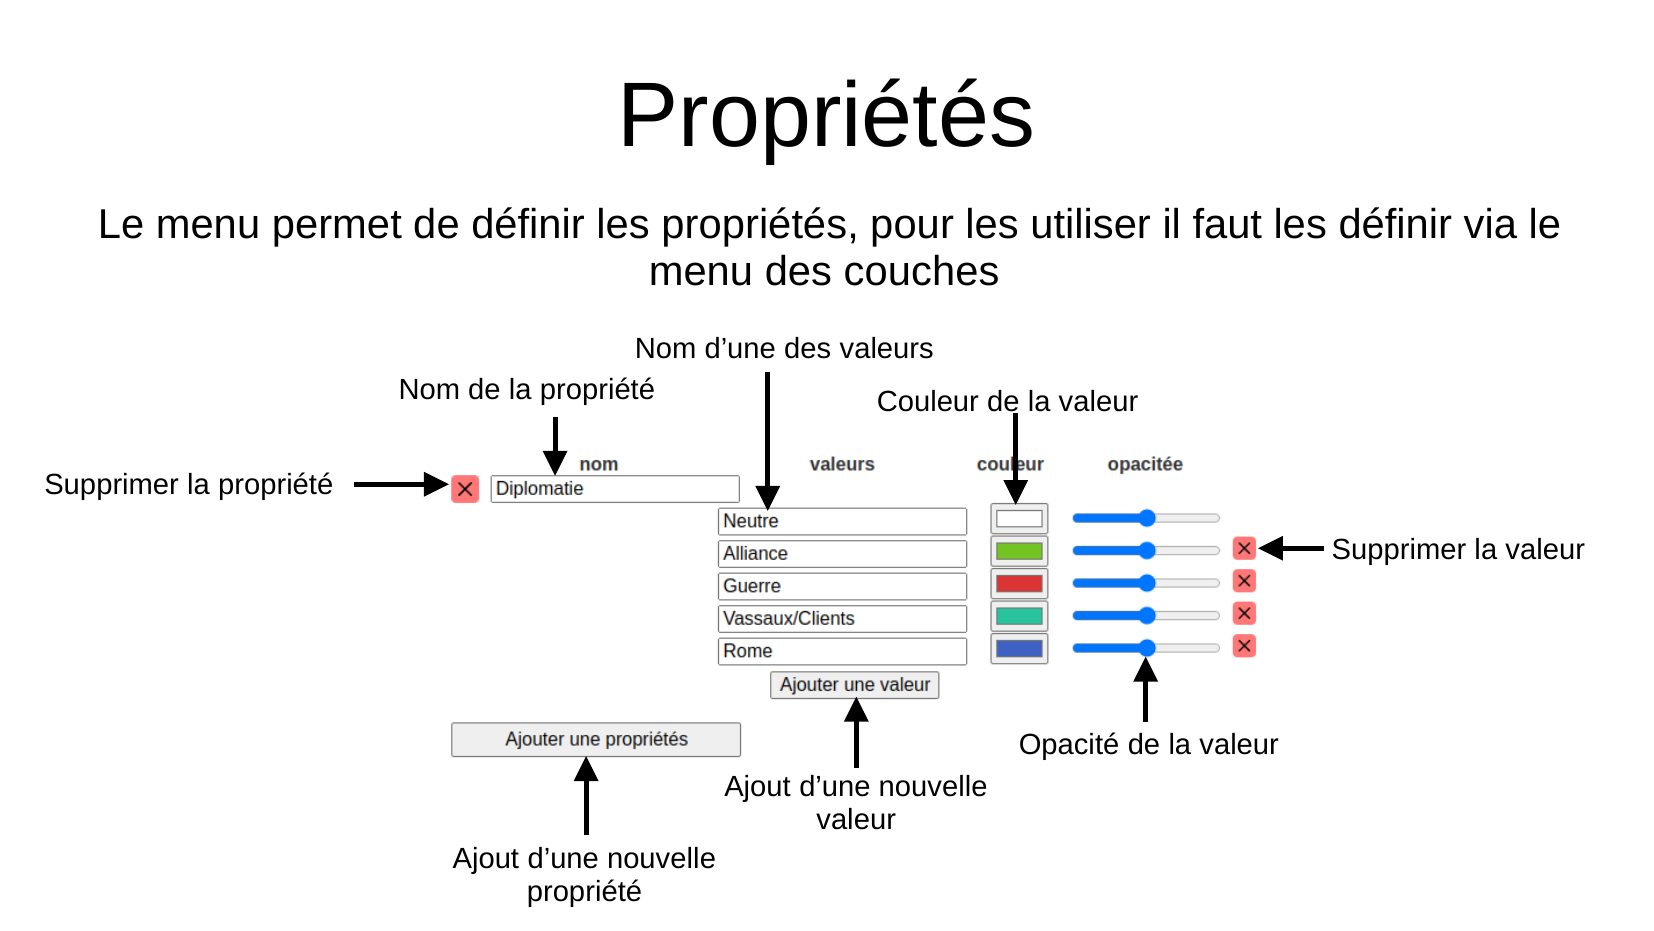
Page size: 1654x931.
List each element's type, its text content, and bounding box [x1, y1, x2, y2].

text_box Le menu permet de définir les propriétés, pour les utiliser il faut les définir via le menu des couches [41, 193, 1619, 302]
text_box Ajout d’une nouvelle propriété [431, 834, 739, 916]
text_box Ajout d’une nouvelle valeur [702, 762, 1010, 843]
title Propriétés [82, 37, 1571, 193]
text_box Supprimer la valeur [1316, 525, 1654, 574]
text_box Nom de la propriété [383, 365, 709, 414]
picture [442, 452, 1270, 763]
text_box Nom d’une des valeurs [620, 324, 975, 384]
text_box Opacité de la valeur [1003, 720, 1312, 780]
text_box Supprimer la propriété [29, 460, 355, 509]
text_box Couleur de la valeur [862, 377, 1170, 438]
